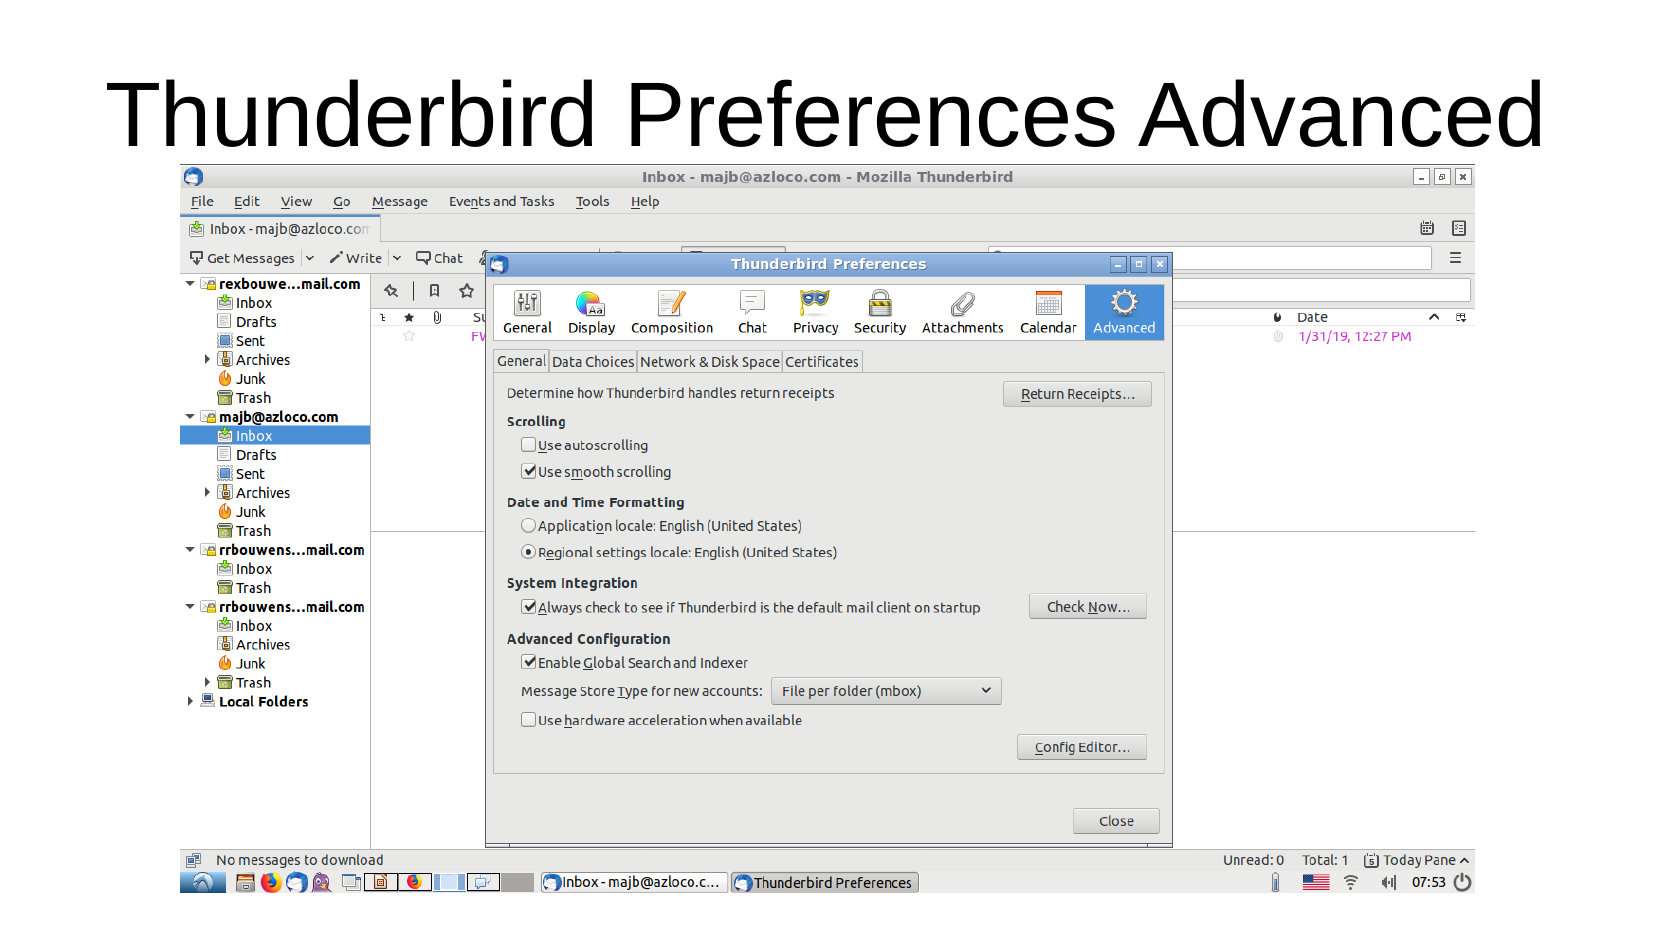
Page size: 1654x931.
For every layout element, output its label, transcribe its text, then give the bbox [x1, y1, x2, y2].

title Thunderbird Preferences Advanced [82, 37, 1571, 193]
picture [180, 164, 1475, 893]
